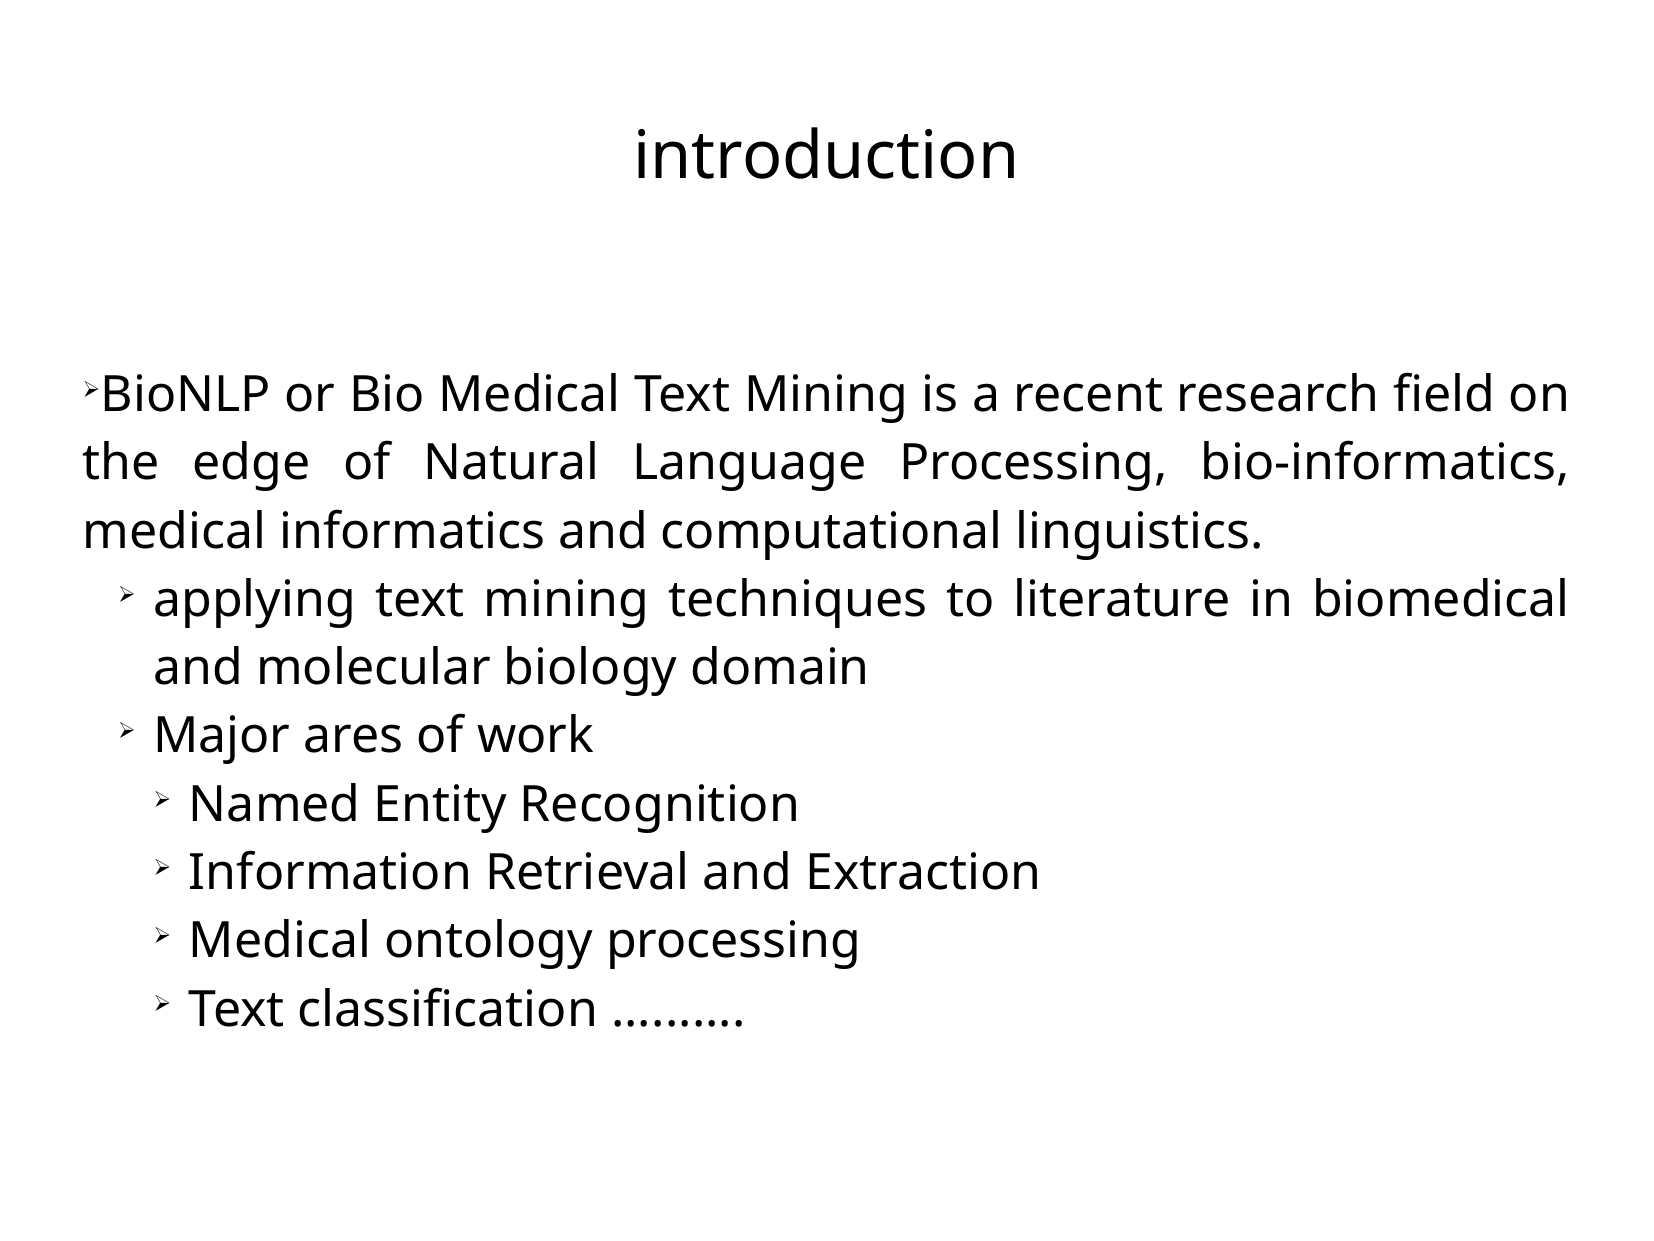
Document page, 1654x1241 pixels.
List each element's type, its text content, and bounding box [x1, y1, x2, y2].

subtitle BioNLP or Bio Medical Text Mining is a recent research field on the edge of Natural Language Processing, bio-informatics, medical informatics and computational linguistics. applying text mining techniques to literature in biomedical and molecular biology domain Major ares of work Named Entity Recognition Information Retrieval and Extraction Medical ontology processing Text classification .......... [82, 297, 1571, 1102]
title introduction [82, 49, 1571, 257]
